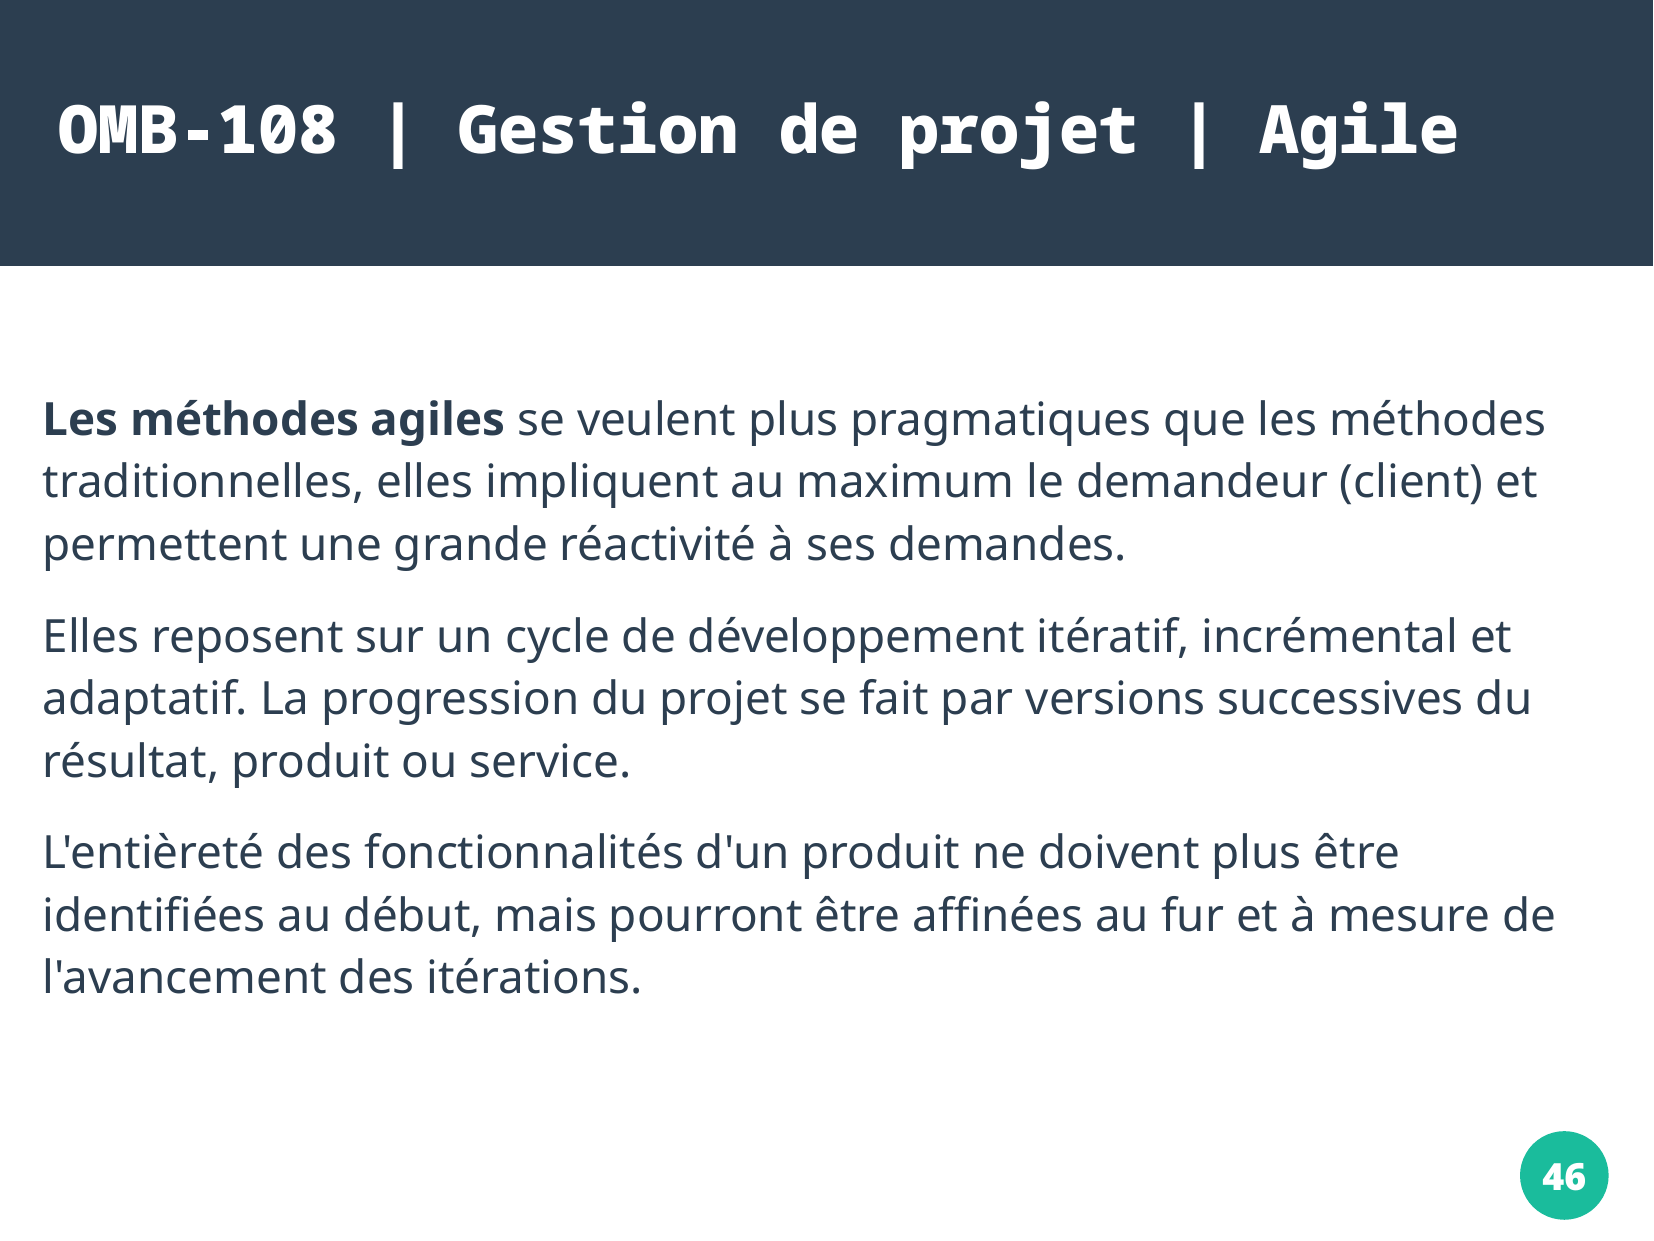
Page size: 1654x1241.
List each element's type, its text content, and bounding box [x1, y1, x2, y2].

list Les méthodes agiles se veulent plus pragmatiques que les méthodes traditionnelles, elles impliquent au maximum le demandeur (client) et permettent une grande réactivité à ses demandes. Elles reposent sur un cycle de développement itératif, incrémental et adaptatif. La progression du projet se fait par versions successives du résultat, produit ou service. L'entièreté des fonctionnalités d'un produit ne doivent plus être identifiées au début, mais pourront être affinées au fur et à mesure de l'avancement des itérations. [42, 269, 1622, 1216]
title OMB-108 | Gestion de projet | Agile [58, 49, 1594, 207]
